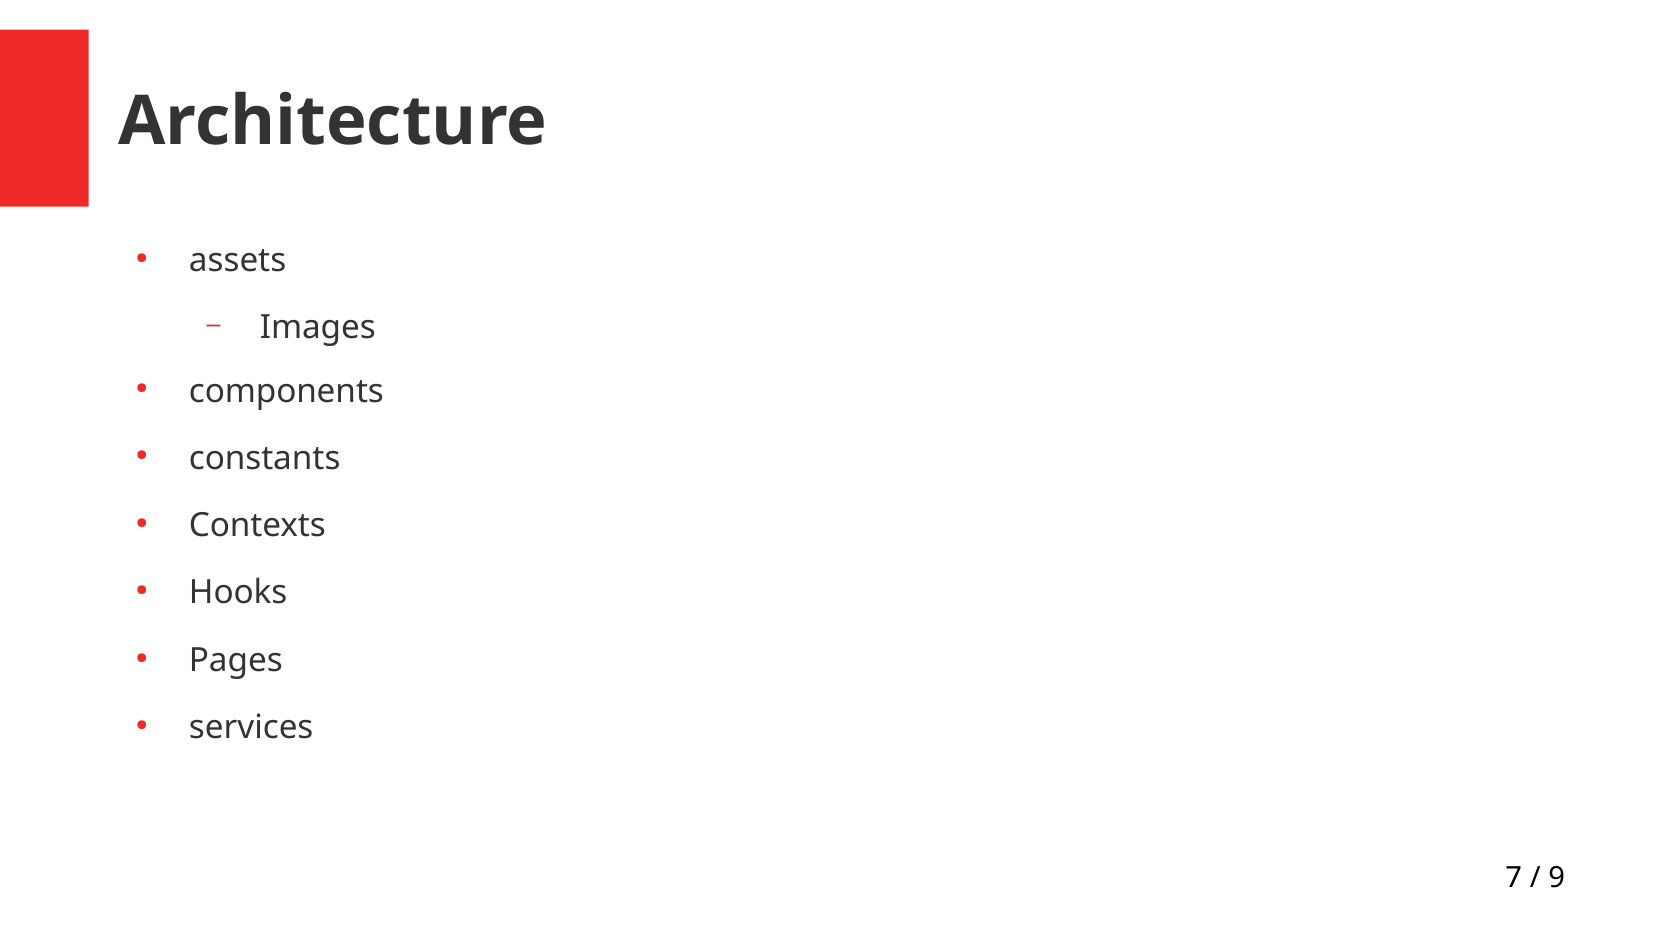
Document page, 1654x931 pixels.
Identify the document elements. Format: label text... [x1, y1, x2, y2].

list assets Images components constants Contexts Hooks Pages services [118, 236, 1595, 798]
title Architecture [118, 29, 1595, 207]
